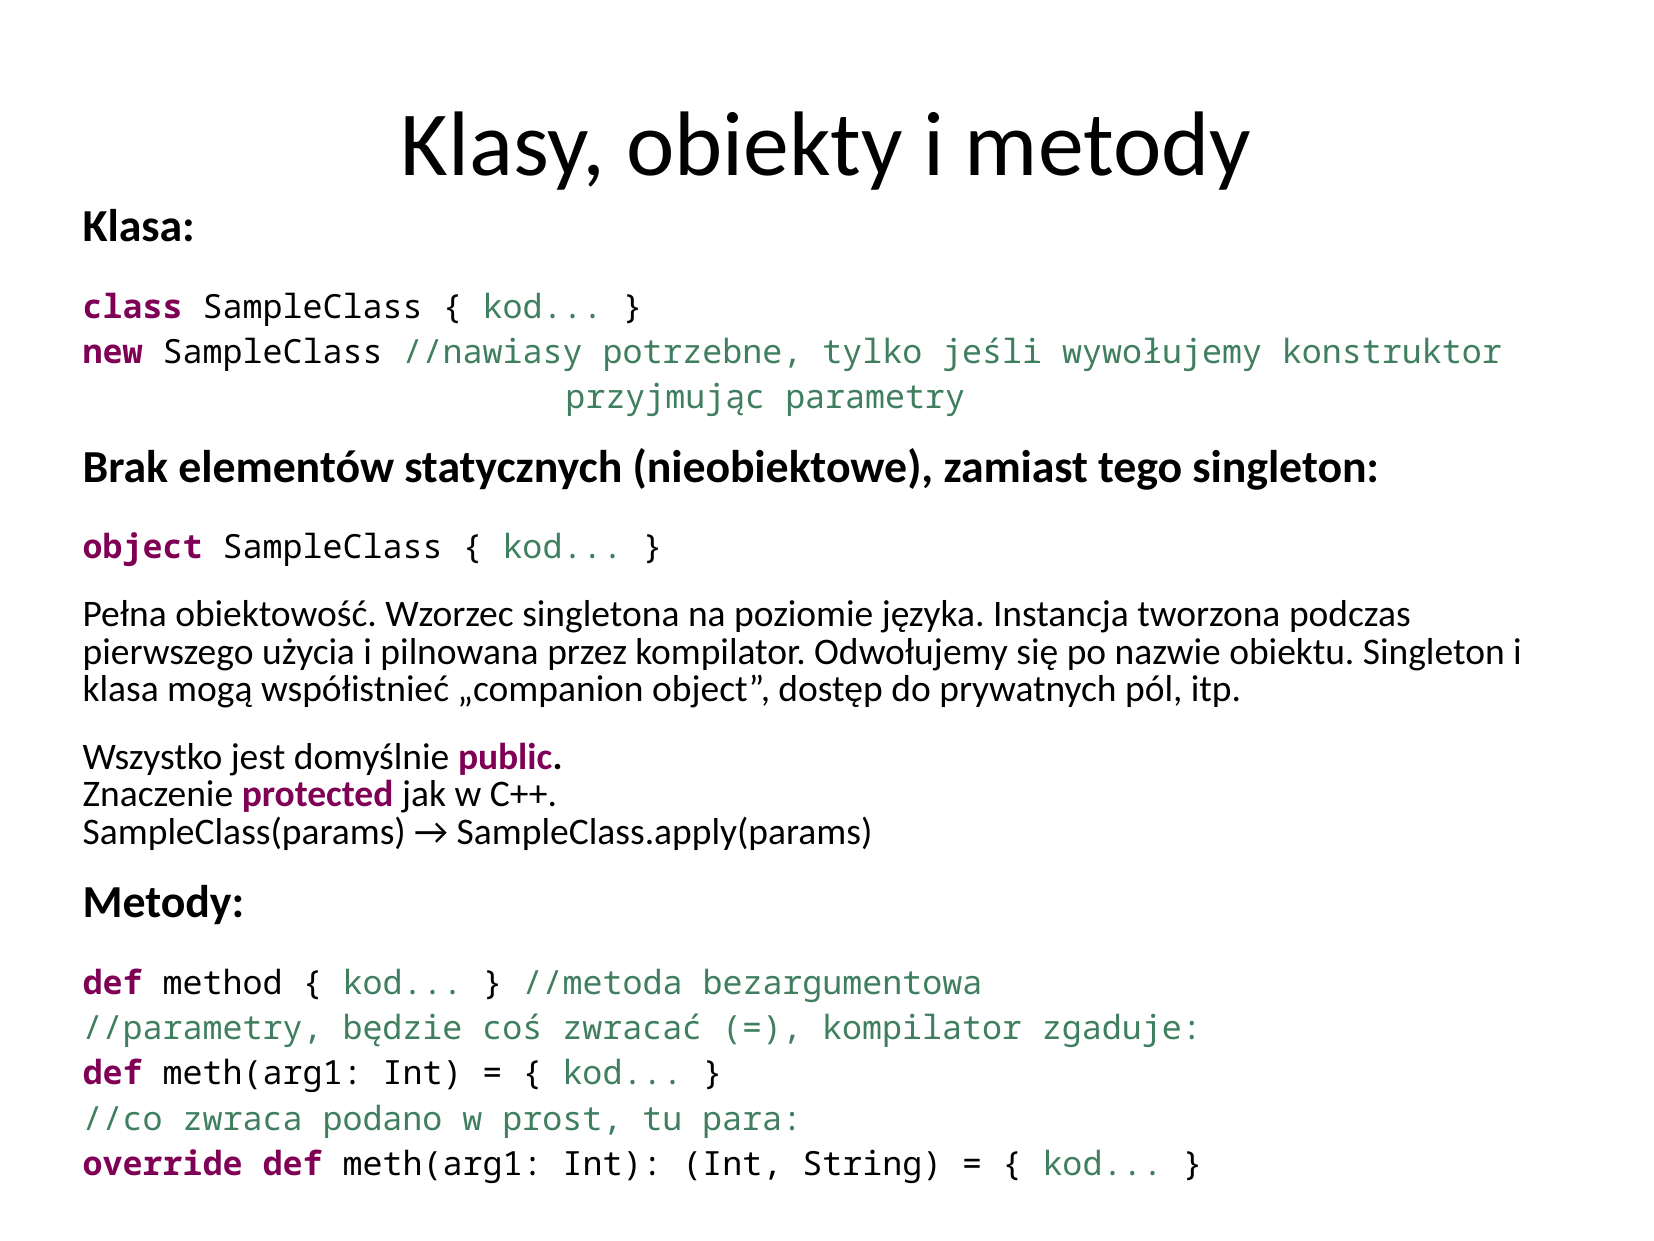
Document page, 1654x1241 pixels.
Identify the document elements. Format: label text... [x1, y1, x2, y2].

list Klasa: class SampleClass { kod... } new SampleClass //nawiasy potrzebne, tylko jeśli wywołujemy konstruktor przyjmując parametry Brak elementów statycznych (nieobiektowe), zamiast tego singleton: object SampleClass { kod... } Pełna obiektowość. Wzorzec singletona na poziomie języka. Instancja tworzona podczas pierwszego użycia i pilnowana przez kompilator. Odwołujemy się po nazwie obiektu. Singleton i klasa mogą współistnieć „companion object”, dostęp do prywatnych pól, itp. Wszystko jest domyślnie public. Znaczenie protected jak w C++. SampleClass(params) → SampleClass.apply(params) Metody: def method { kod... } //metoda bezargumentowa //parametry, będzie coś zwracać (=), kompilator zgaduje: def meth(arg1: Int) = { kod... } //co zwraca podano w prost, tu para: override def meth(arg1: Int): (Int, String) = { kod... } [82, 207, 1571, 1205]
title Klasy, obiekty i metody [82, 56, 1571, 207]
